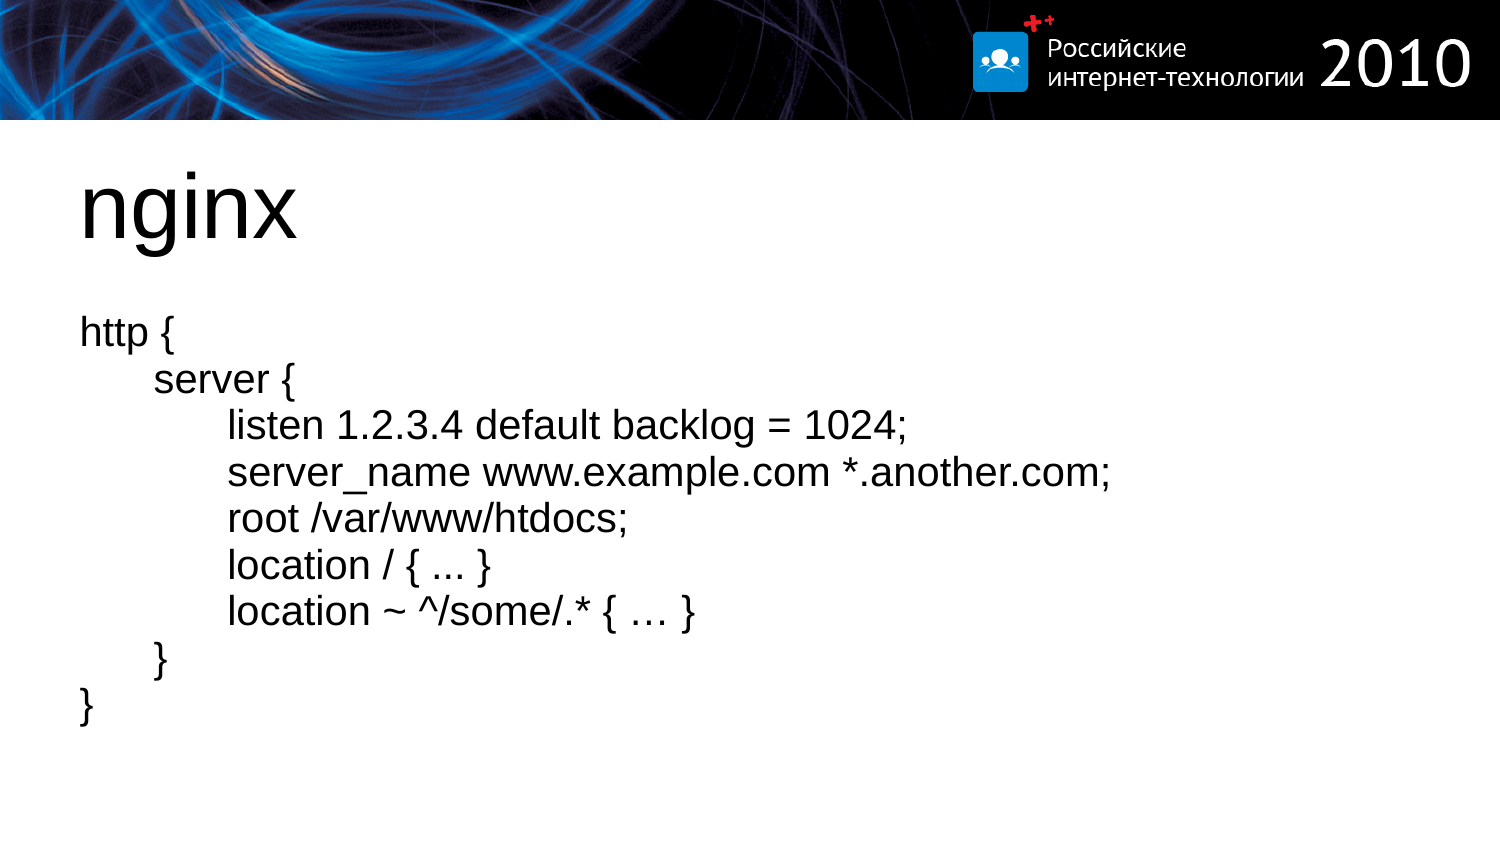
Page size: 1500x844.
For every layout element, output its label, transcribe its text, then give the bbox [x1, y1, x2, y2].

subtitle http { server { listen 1.2.3.4 default backlog = 1024; server_name www.example.com *.another.com; root /var/www/htdocs; location / { ... } location ~ ^/some/.* { … } } } [79, 279, 1430, 757]
title nginx [79, 155, 1430, 258]
picture [0, 0, 1500, 120]
